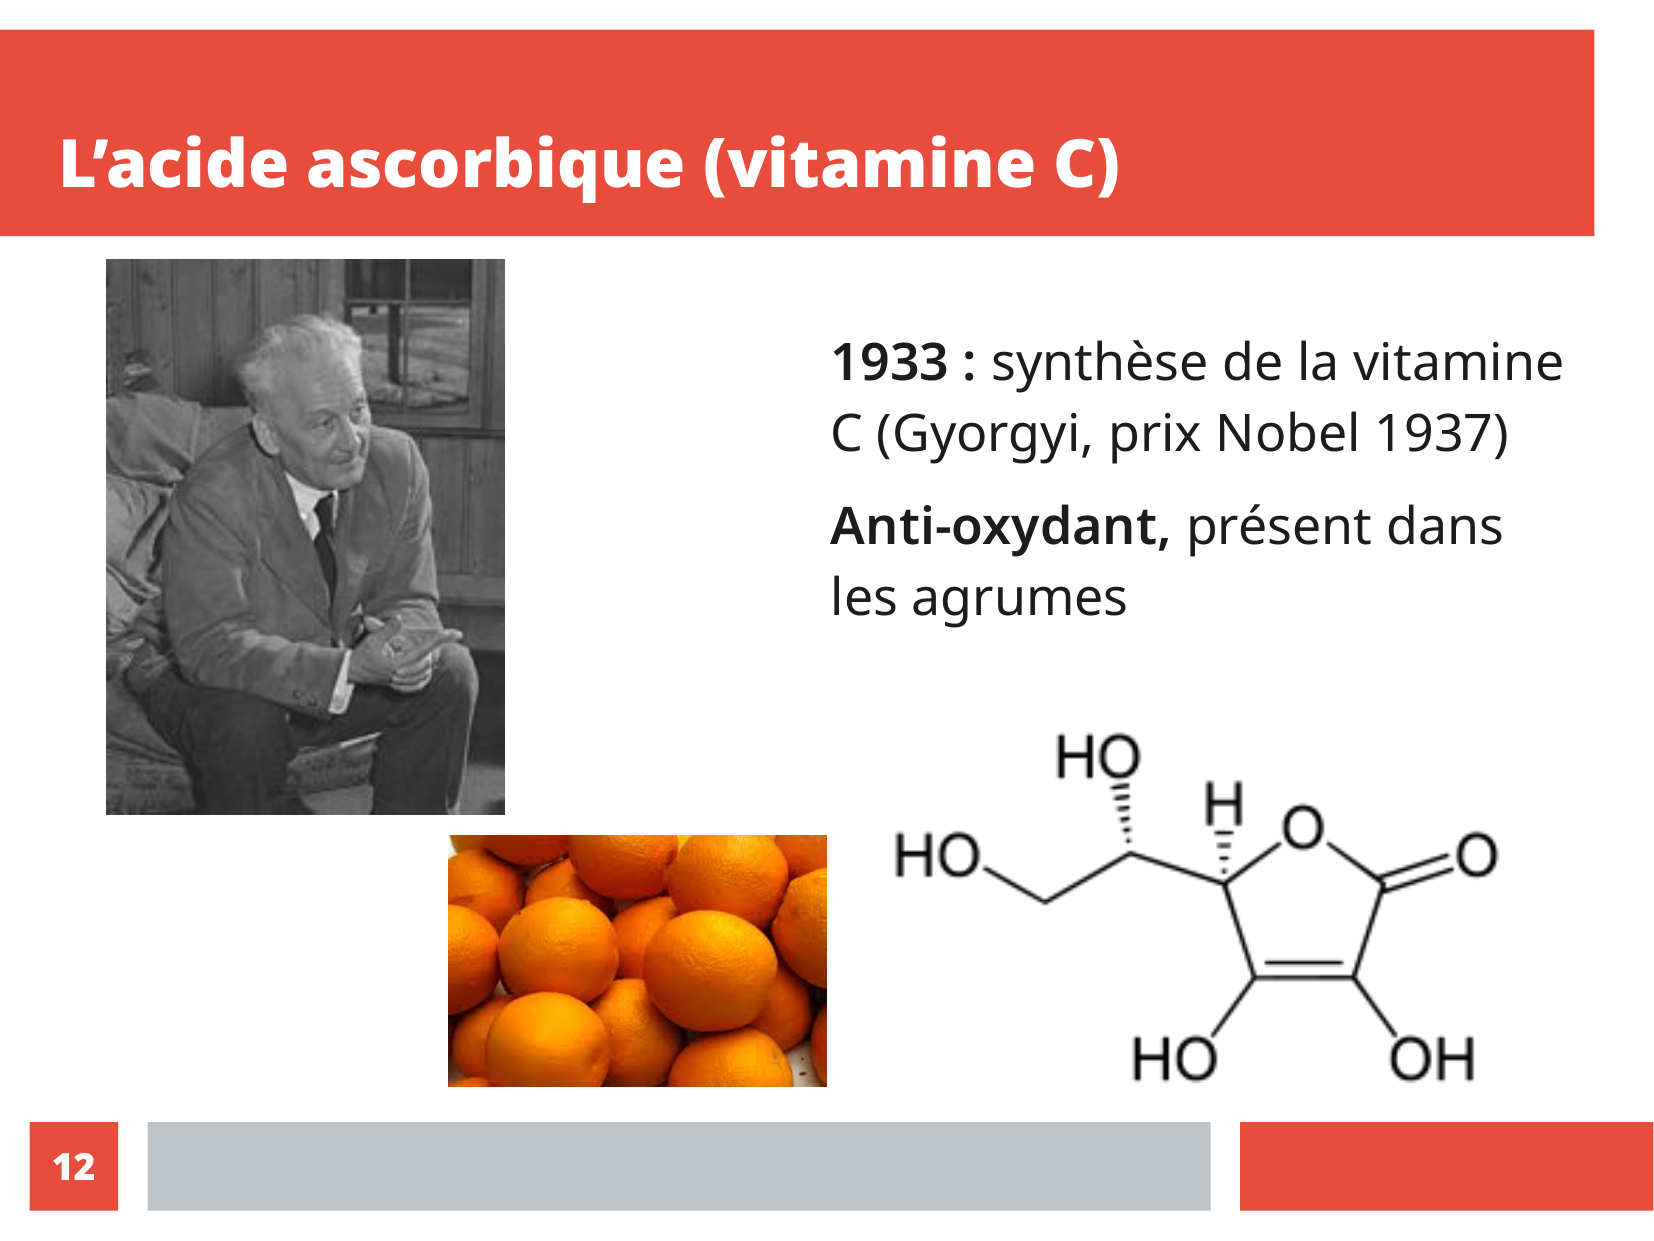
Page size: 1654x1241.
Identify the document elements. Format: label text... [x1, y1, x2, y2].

list 1933 : synthèse de la vitamine C (Gyorgyi, prix Nobel 1937) Anti-oxydant, présent dans les agrumes [830, 324, 1566, 691]
picture [106, 259, 505, 815]
picture [888, 725, 1508, 1092]
picture [448, 835, 827, 1087]
title L’acide ascorbique (vitamine C) [59, 59, 1595, 207]
